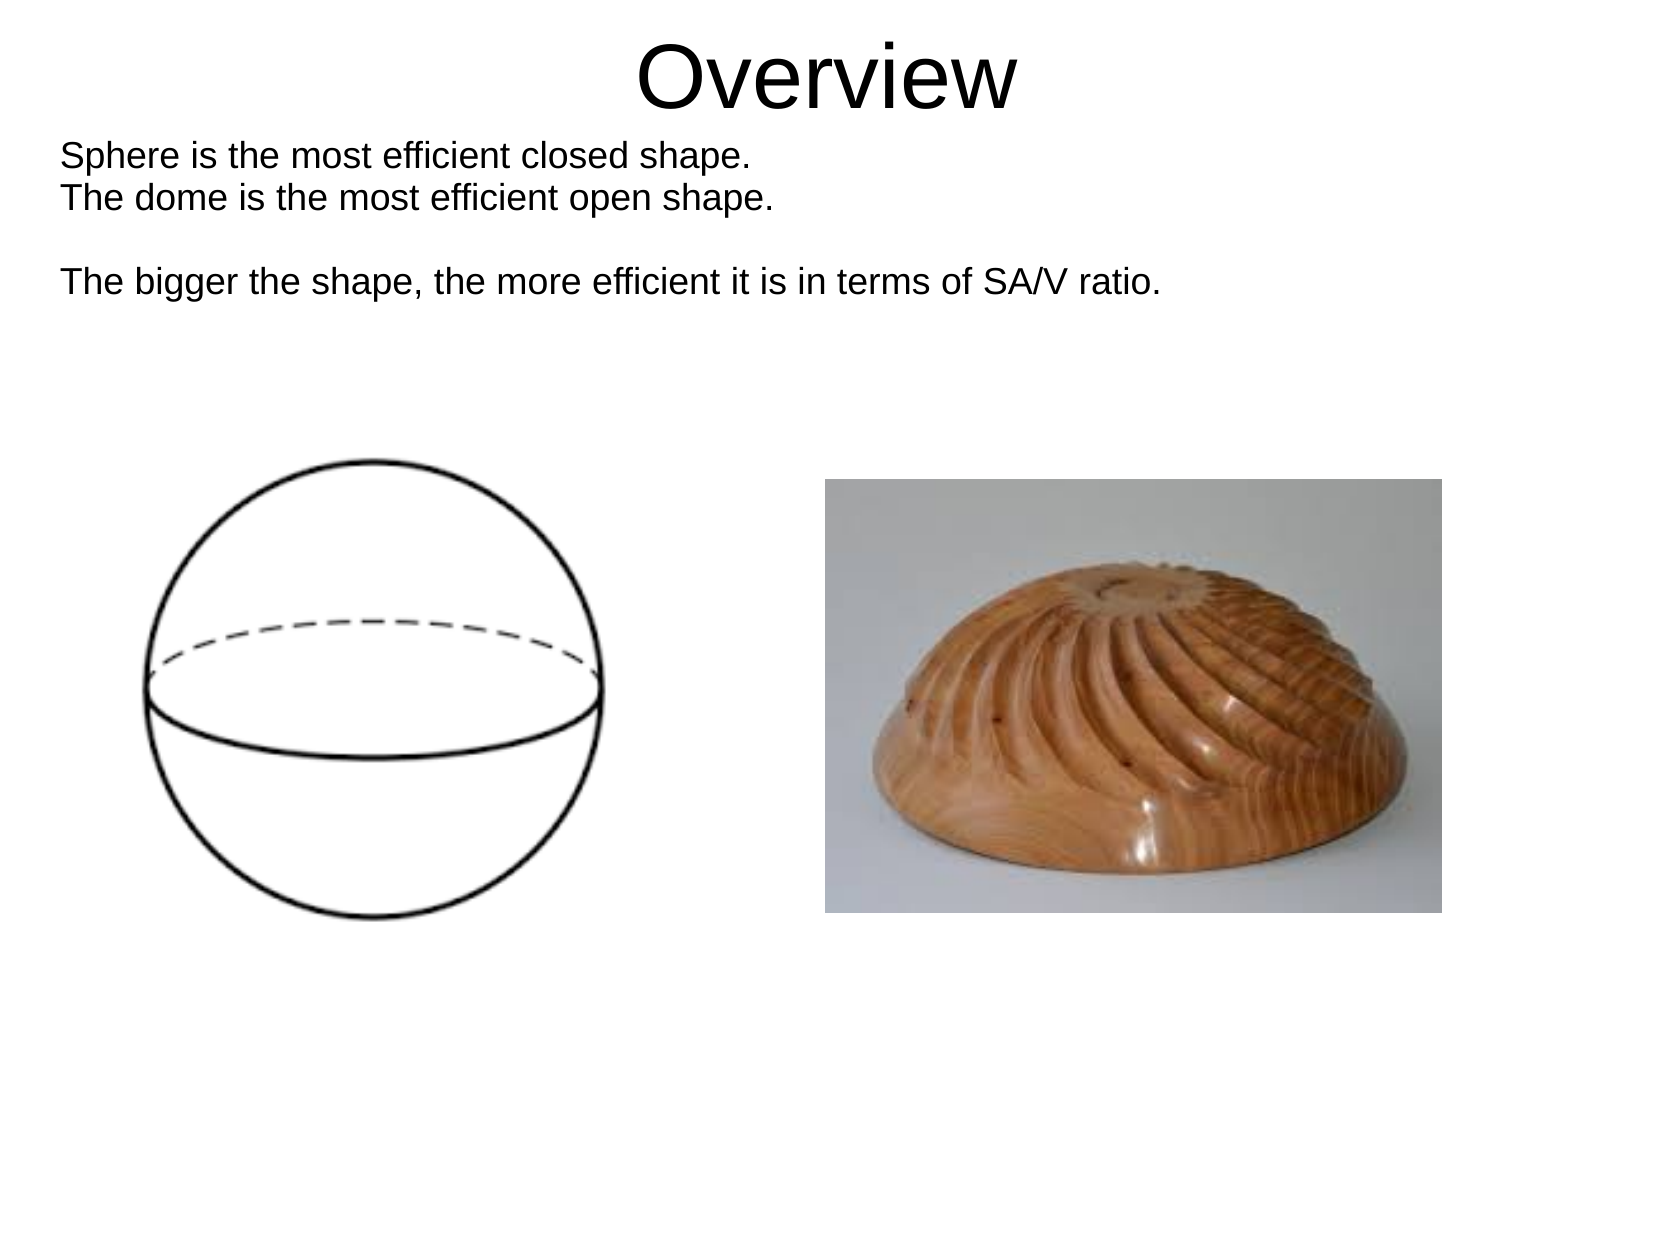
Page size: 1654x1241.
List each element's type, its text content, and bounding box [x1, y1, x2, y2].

picture [90, 406, 659, 976]
text_box Sphere is the most efficient closed shape. The dome is the most efficient open shape. The bigger the shape, the more efficient it is in terms of SA/V ratio. [45, 126, 1606, 521]
title Overview [82, 25, 1571, 126]
picture [825, 479, 1442, 913]
